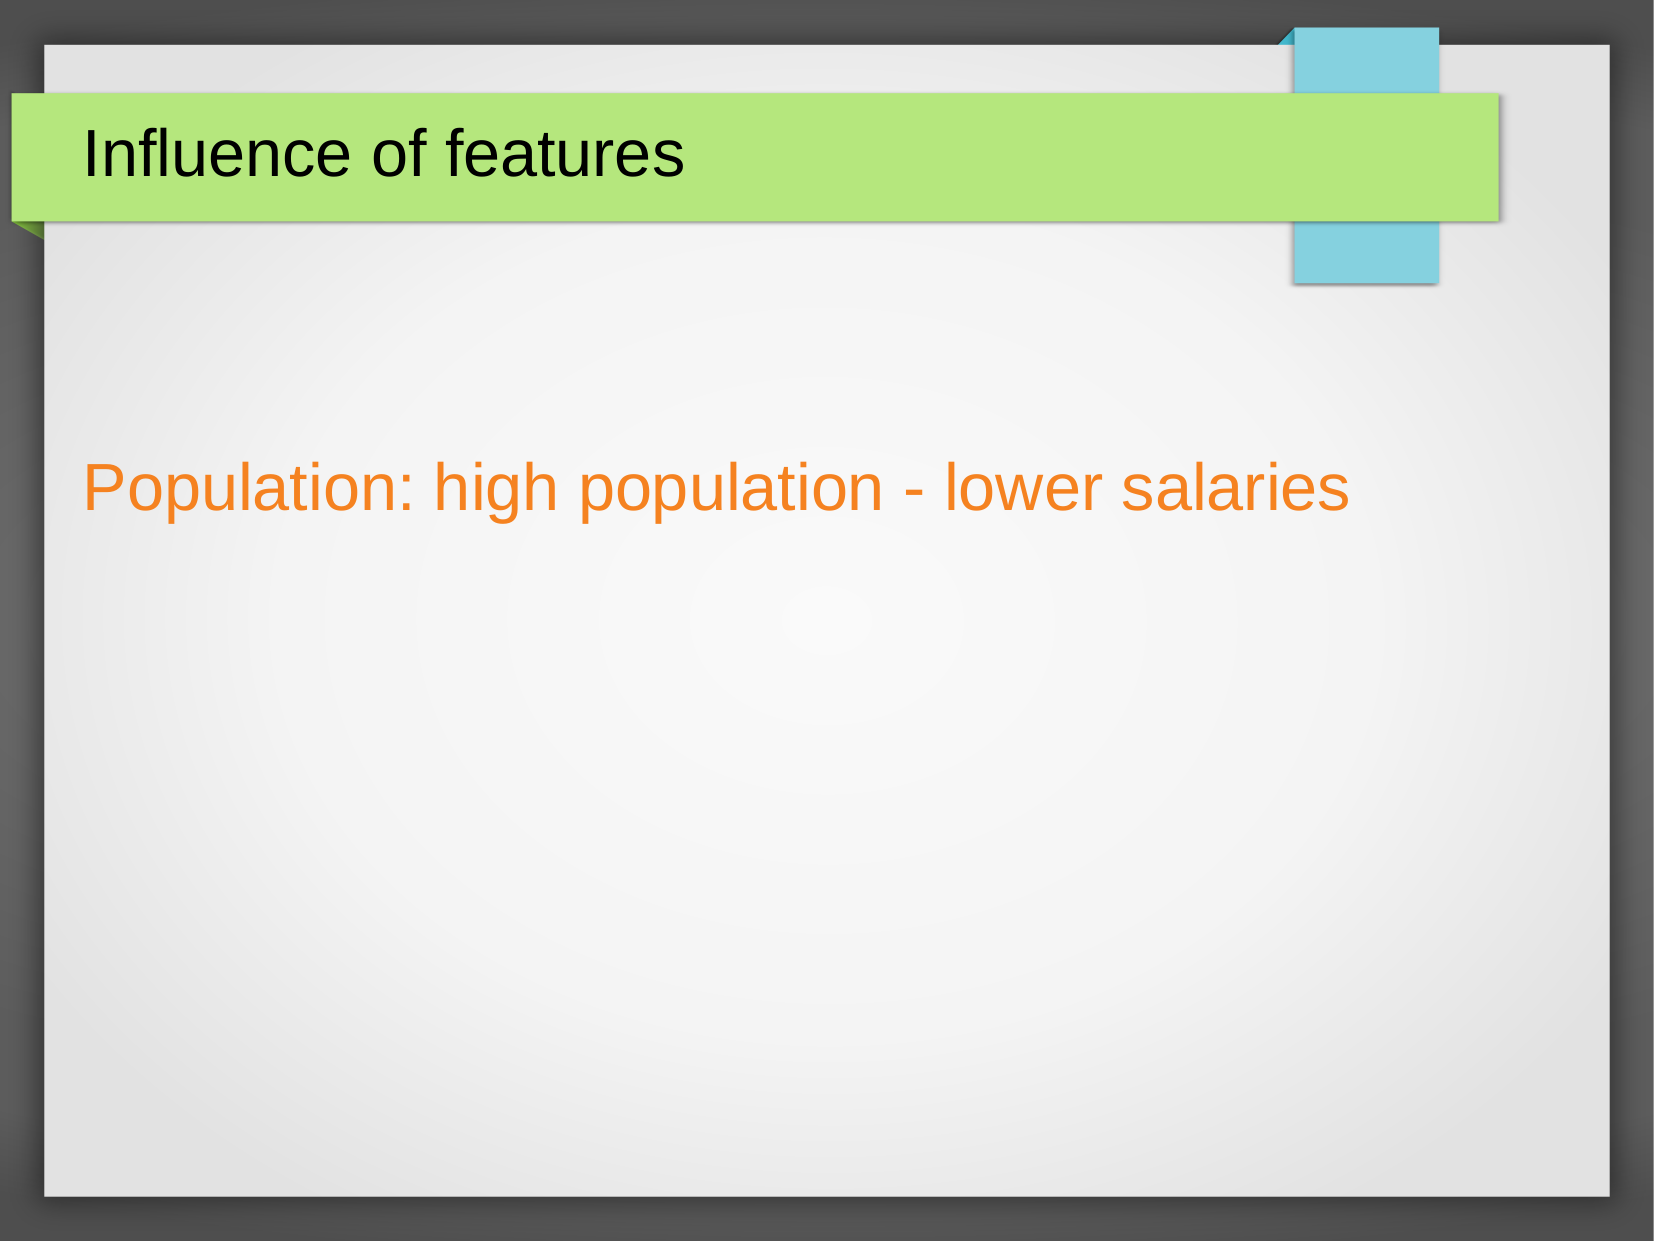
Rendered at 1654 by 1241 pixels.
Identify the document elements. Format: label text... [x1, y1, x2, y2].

subtitle Population: high population - lower salaries [82, 300, 1571, 1051]
title Influence of features [82, 94, 1264, 213]
picture [0, 0, 1654, 1241]
